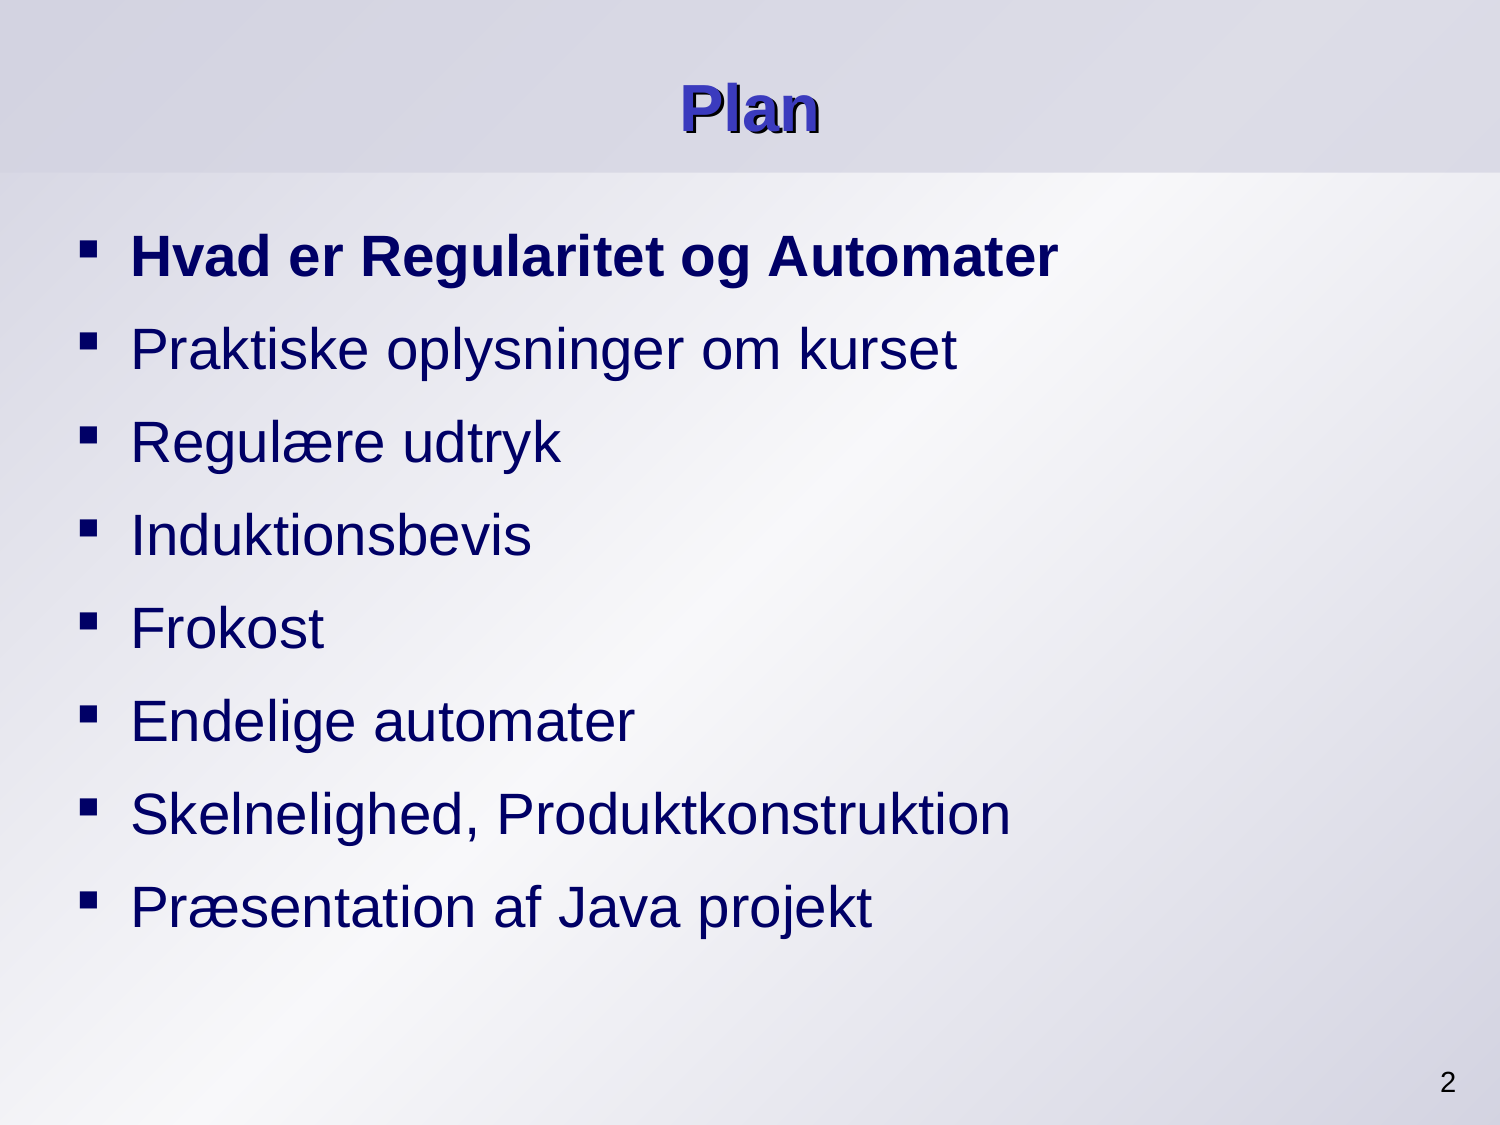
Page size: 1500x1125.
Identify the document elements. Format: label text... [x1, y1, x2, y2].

list Hvad er Regularitet og Automater Praktiske oplysninger om kurset Regulære udtryk Induktionsbevis Frokost Endelige automater Skelnelighed, Produktkonstruktion Præsentation af Java projekt [75, 207, 1459, 1034]
title Plan [74, 24, 1425, 174]
